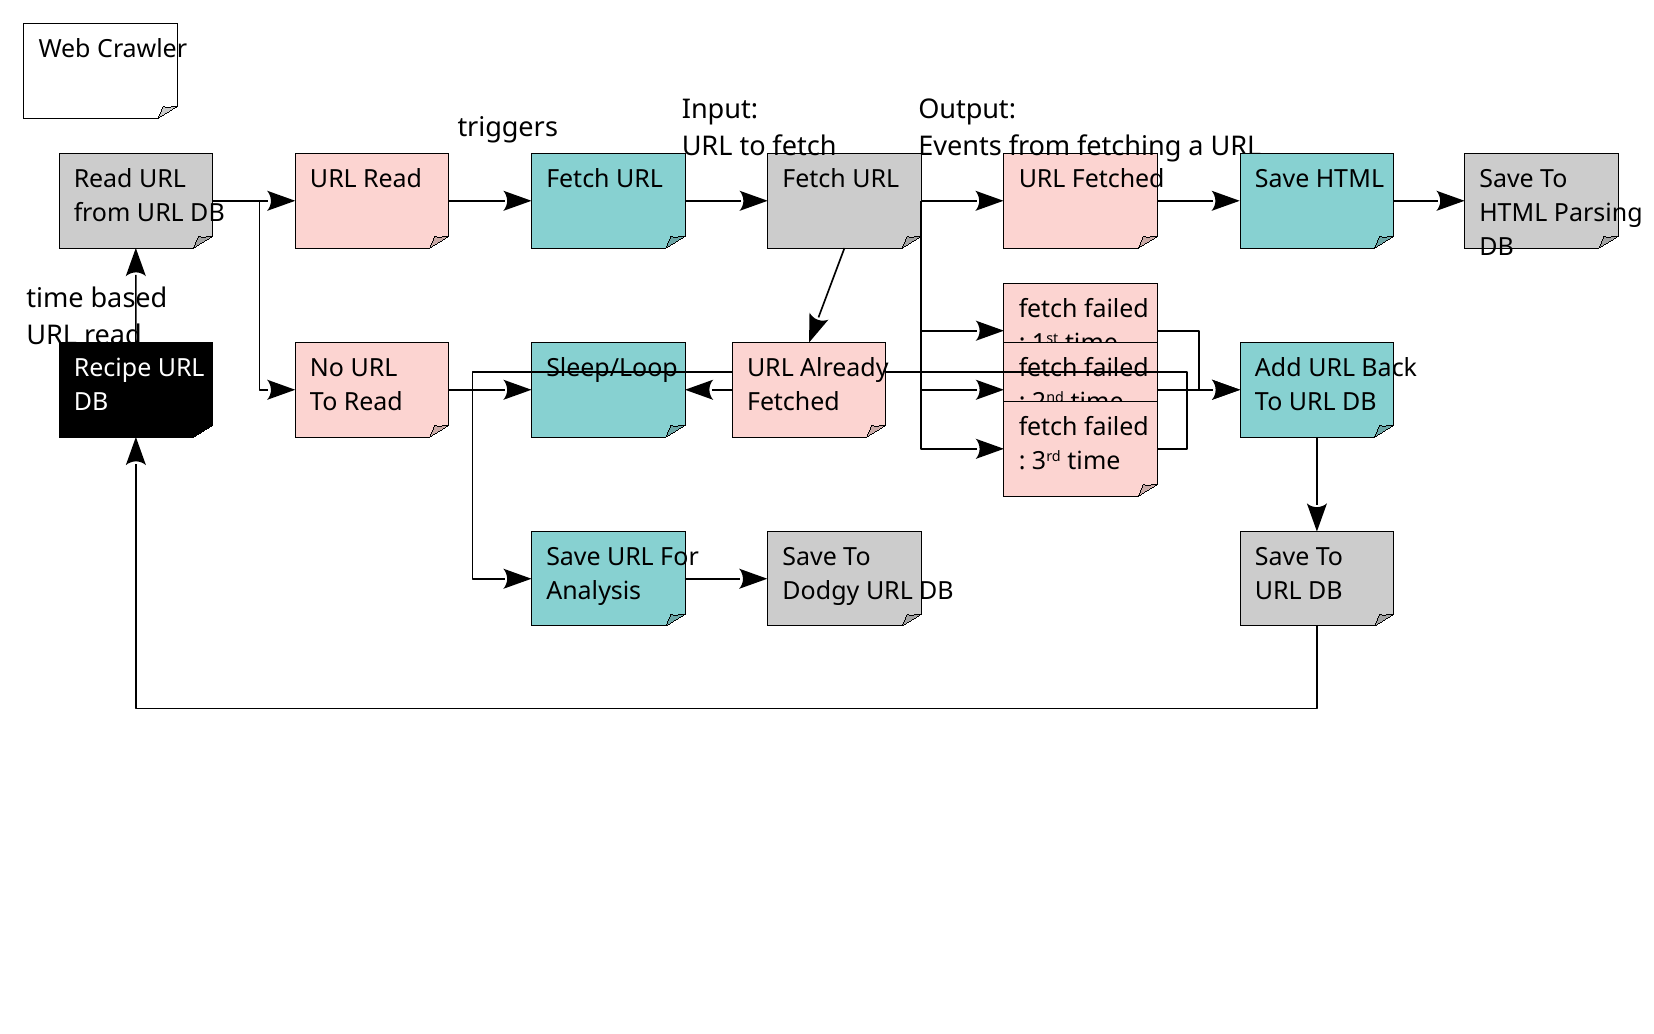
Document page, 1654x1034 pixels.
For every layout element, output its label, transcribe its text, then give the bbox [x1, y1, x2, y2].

text_box Sleep/Loop [531, 373, 686, 438]
text_box Fetch URL [531, 153, 686, 249]
text_box Save URL For Analysis [531, 531, 686, 626]
text_box Read URL from URL DB [59, 153, 213, 249]
text_box triggers [442, 100, 567, 164]
text_box URL Read [295, 153, 449, 249]
text_box URL Already Fetched [732, 342, 886, 438]
text_box Add URL Back To URL DB [1240, 342, 1394, 438]
text_box time based URL read [11, 271, 136, 335]
text_box Save To URL DB [1240, 531, 1394, 626]
text_box Sleep/Loop [531, 342, 686, 371]
text_box fetch failed : 2nd time [1003, 342, 1158, 371]
text_box Input: URL to fetch [667, 82, 810, 146]
text_box Fetch URL [767, 153, 922, 249]
text_box Save To HTML Parsing DB [1464, 153, 1619, 249]
text_box No URL To Read [295, 342, 449, 438]
text_box URL Fetched [1003, 153, 1158, 249]
text_box Save To Dodgy URL DB [767, 531, 922, 626]
text_box Save HTML [1240, 153, 1394, 249]
text_box fetch failed : 1st time [1003, 283, 1158, 342]
text_box Web Crawler [23, 23, 178, 119]
text_box fetch failed : 2nd time [1003, 373, 1158, 401]
text_box fetch failed : 3rd time [1003, 401, 1158, 497]
text_box Output: Events from fetching a URL [903, 82, 1177, 146]
text_box Recipe URL DB [59, 342, 213, 438]
